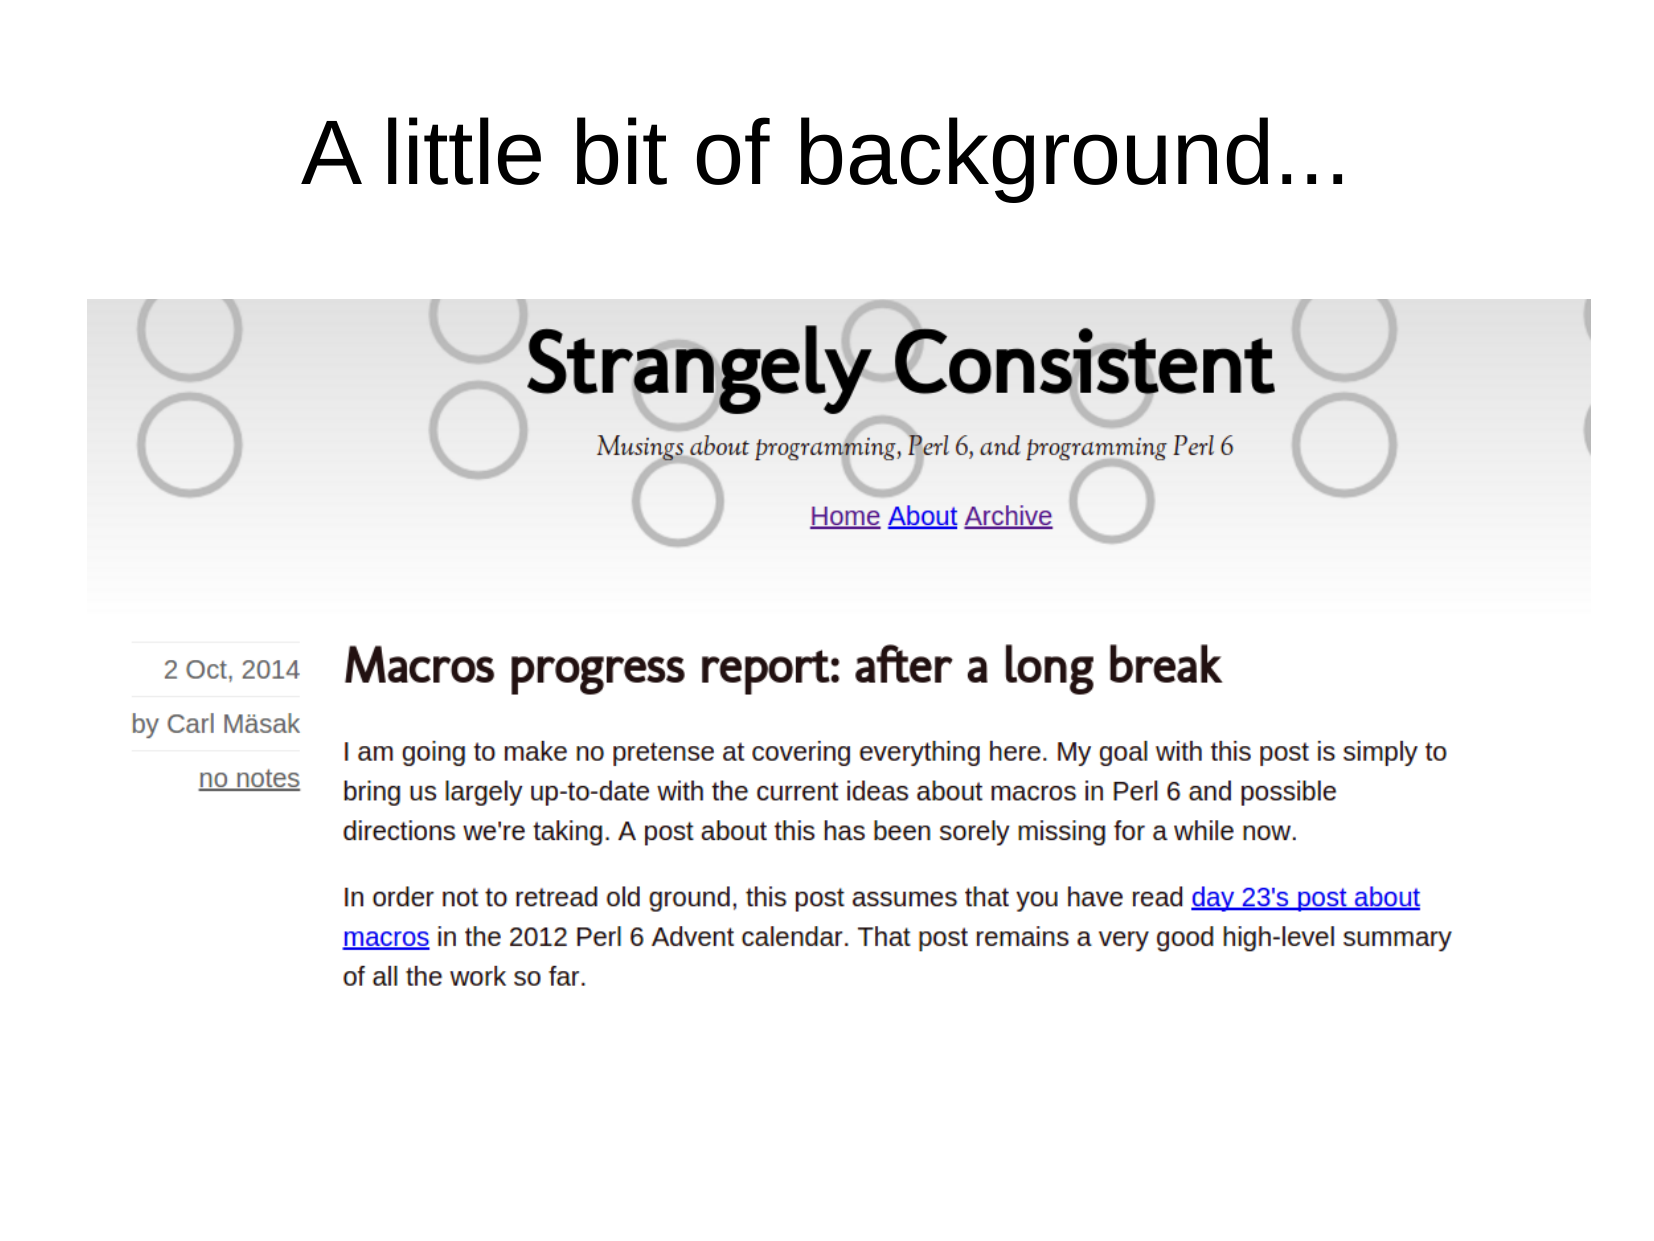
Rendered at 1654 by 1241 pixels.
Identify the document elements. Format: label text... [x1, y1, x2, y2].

title A little bit of background... [82, 49, 1571, 257]
picture [87, 299, 1591, 1011]
